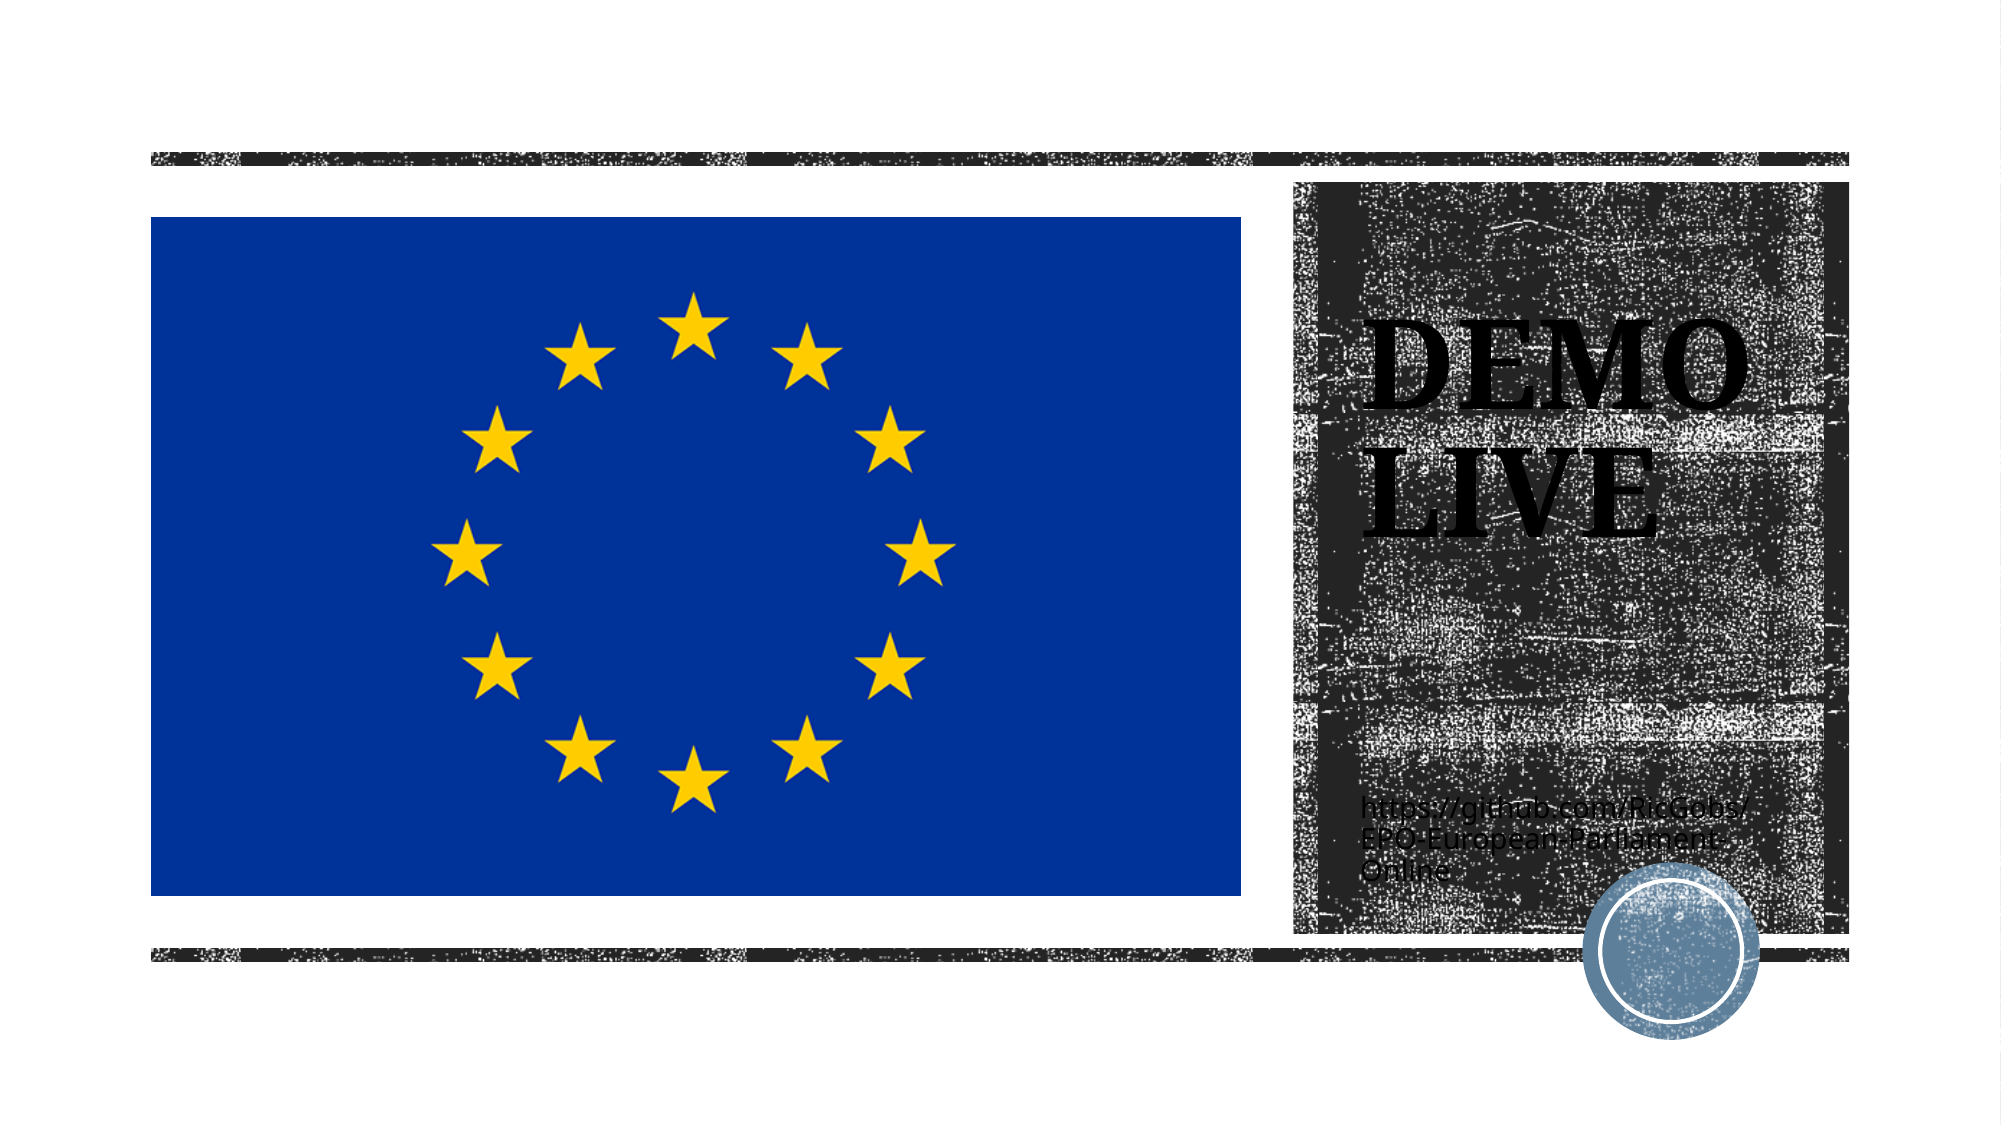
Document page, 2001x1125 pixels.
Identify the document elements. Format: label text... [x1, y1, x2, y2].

picture [151, 217, 1241, 896]
list https://github.com/RicGobs/EPO-European-Parliament-Online [1345, 785, 1808, 899]
title DEMO LIVE [1345, 234, 1808, 785]
text_box [0, 0, 2000, 1125]
